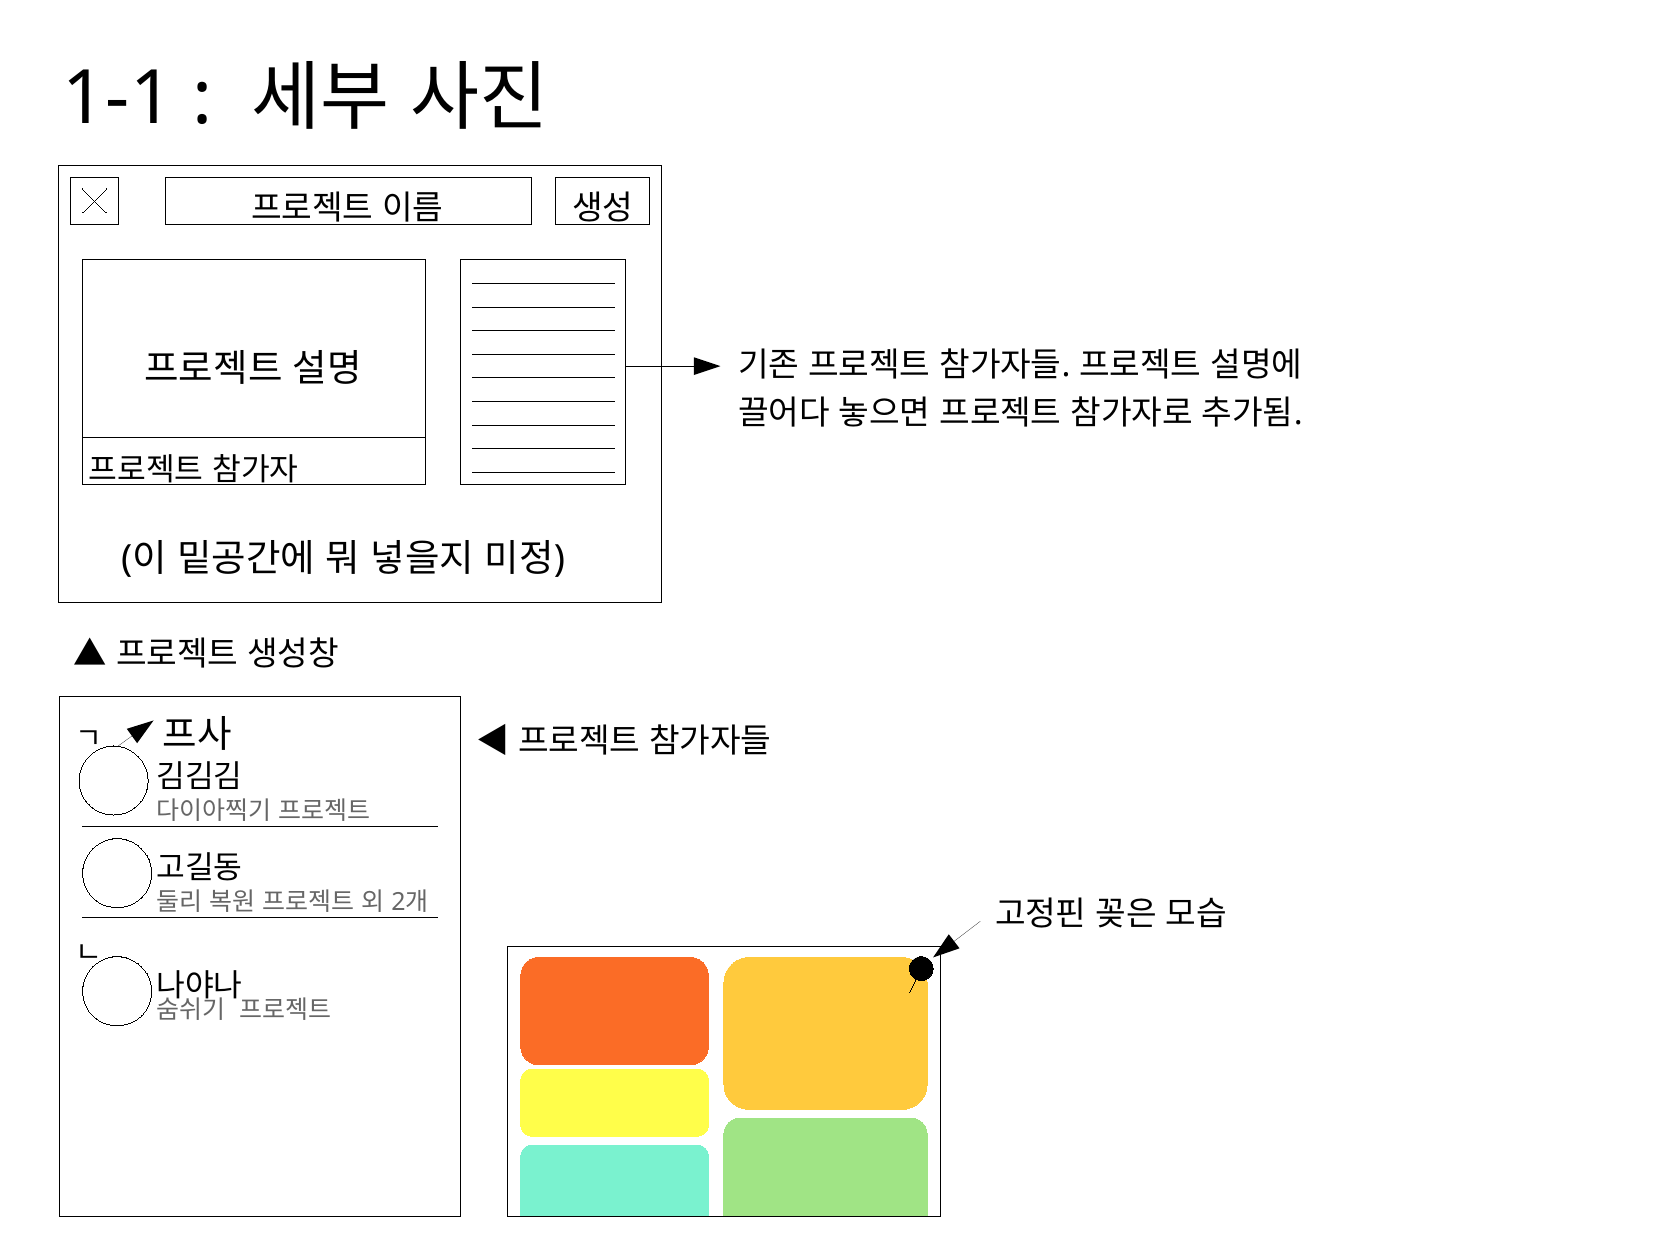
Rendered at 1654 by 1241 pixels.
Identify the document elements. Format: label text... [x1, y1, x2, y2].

text_box 1-1 : 세부 사진 [48, 28, 1654, 130]
text_box [59, 696, 461, 1217]
text_box (이 밑공간에 뭐 넣을지 미정) [106, 520, 626, 579]
text_box ▲ 프로젝트 생성창 [59, 619, 358, 674]
text_box 기존 프로젝트 참가자들. 프로젝트 설명에 끌어다 놓으면 프로젝트 참가자로 추가됨. [723, 330, 1335, 423]
text_box 김김김 [141, 744, 260, 783]
text_box 생성 [557, 174, 650, 228]
text_box 프로젝트 이름 [236, 174, 463, 228]
text_box ㄴ [60, 921, 119, 970]
text_box ◀ 프로젝트 참가자들 [461, 701, 804, 756]
text_box 프사 [148, 696, 249, 755]
text_box 다이아찍기 프로젝트 [141, 783, 390, 826]
text_box 고정핀 꽂은 모습 [980, 879, 1248, 934]
text_box 고길동 [141, 834, 260, 874]
text_box [507, 946, 941, 1217]
text_box 나야나 [141, 953, 260, 982]
text_box 프로젝트 참가자 [73, 437, 319, 488]
text_box ㄱ [60, 707, 119, 756]
text_box 프로젝트 설명 [129, 330, 382, 389]
text_box 둘리 복원 프로젝트 외 2개 [141, 874, 485, 918]
text_box 숨쉬기 프로젝트 [141, 982, 390, 1026]
text_box [58, 165, 662, 603]
